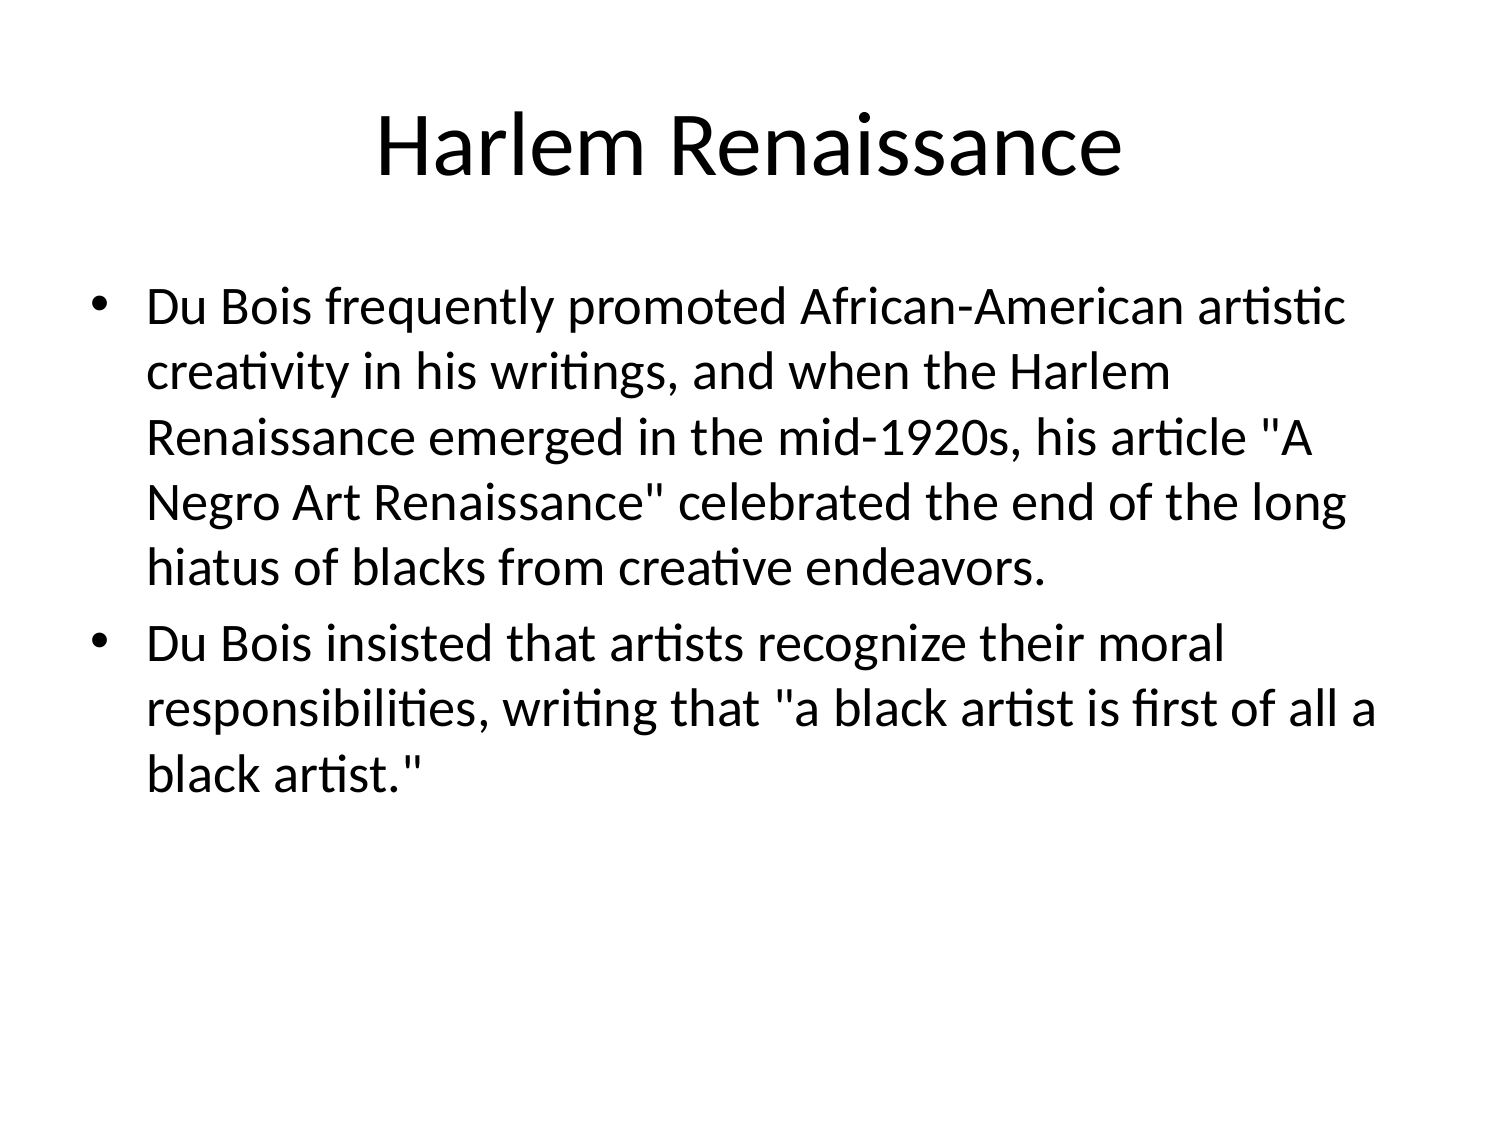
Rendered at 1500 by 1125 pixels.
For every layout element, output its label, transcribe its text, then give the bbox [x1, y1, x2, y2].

title Harlem Renaissance [75, 45, 1425, 233]
list Du Bois frequently promoted African-American artistic creativity in his writings, and when the Harlem Renaissance emerged in the mid-1920s, his article "A Negro Art Renaissance" celebrated the end of the long hiatus of blacks from creative endeavors. Du Bois insisted that artists recognize their moral responsibilities, writing that "a black artist is first of all a black artist." [75, 262, 1425, 1005]
